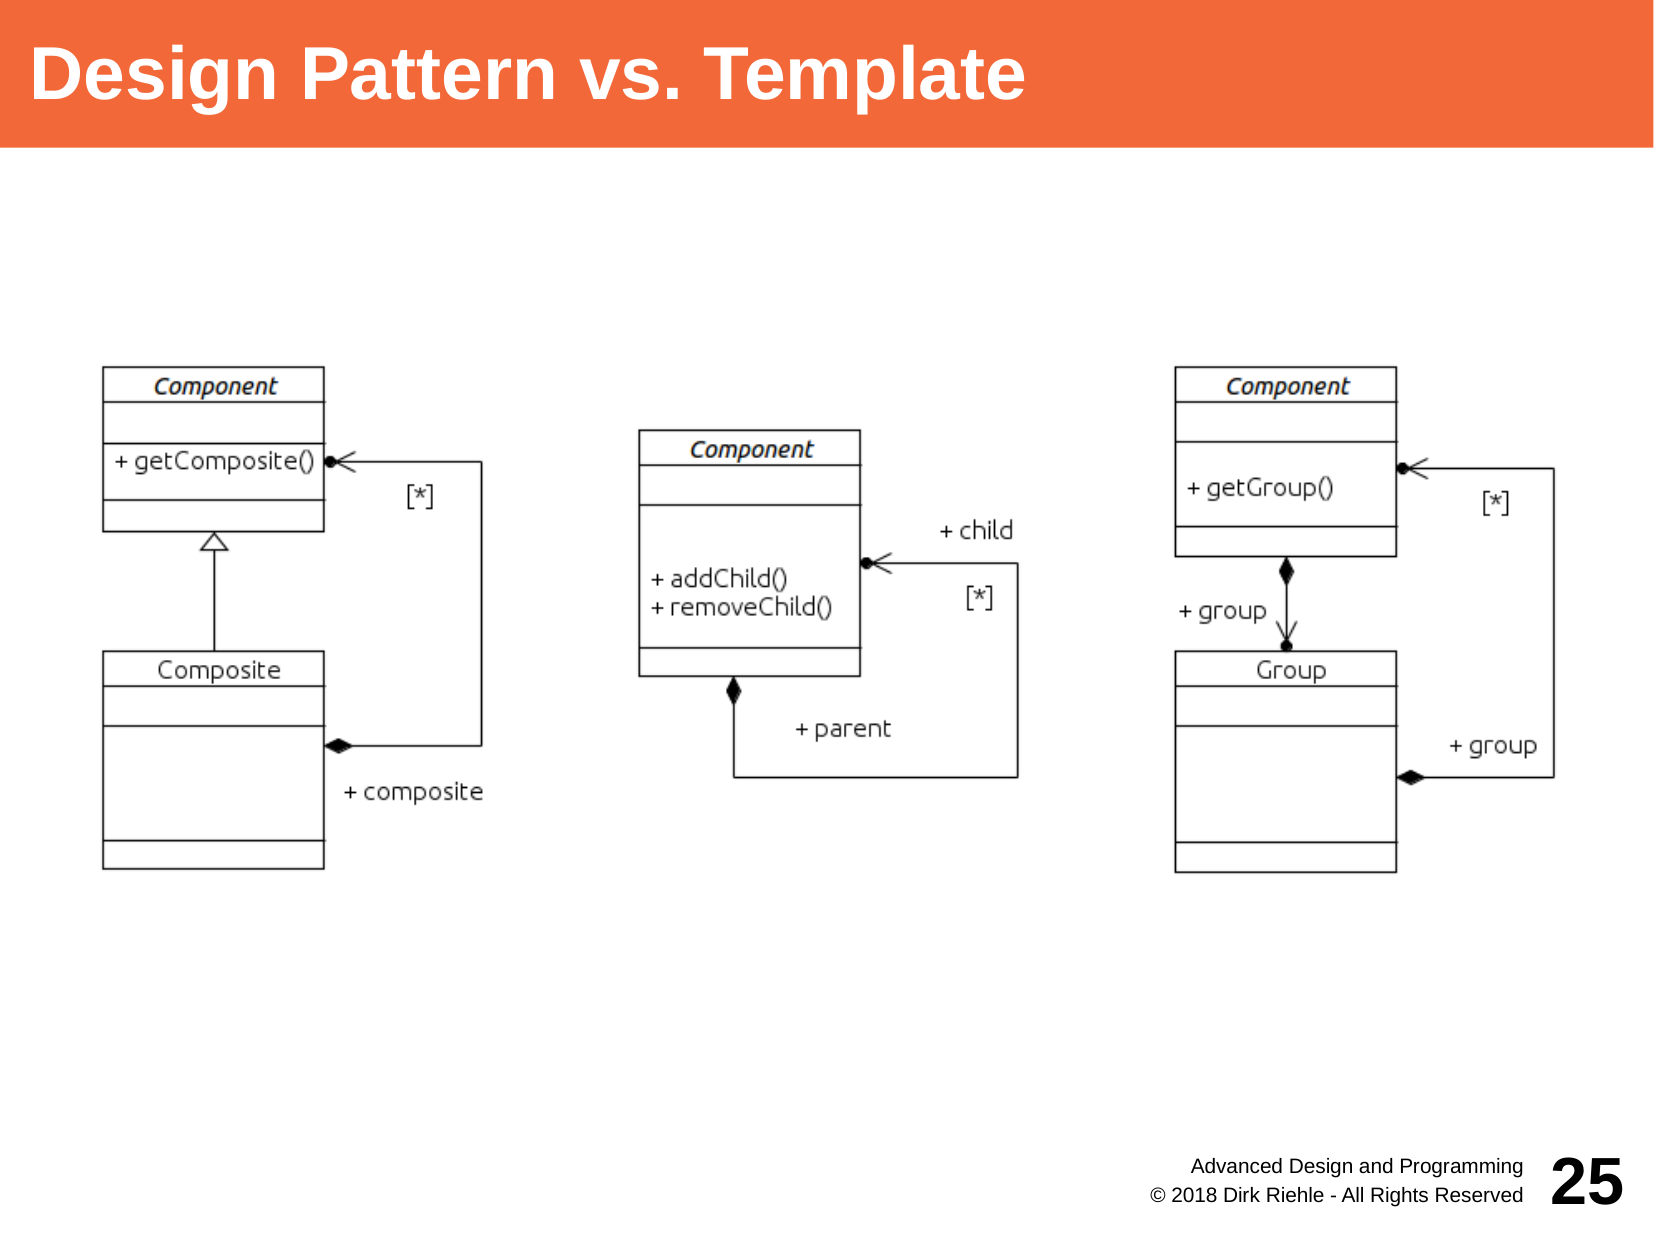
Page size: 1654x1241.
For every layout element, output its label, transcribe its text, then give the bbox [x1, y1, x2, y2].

picture [86, 350, 1654, 890]
title Design Pattern vs. Template [0, 0, 1654, 148]
